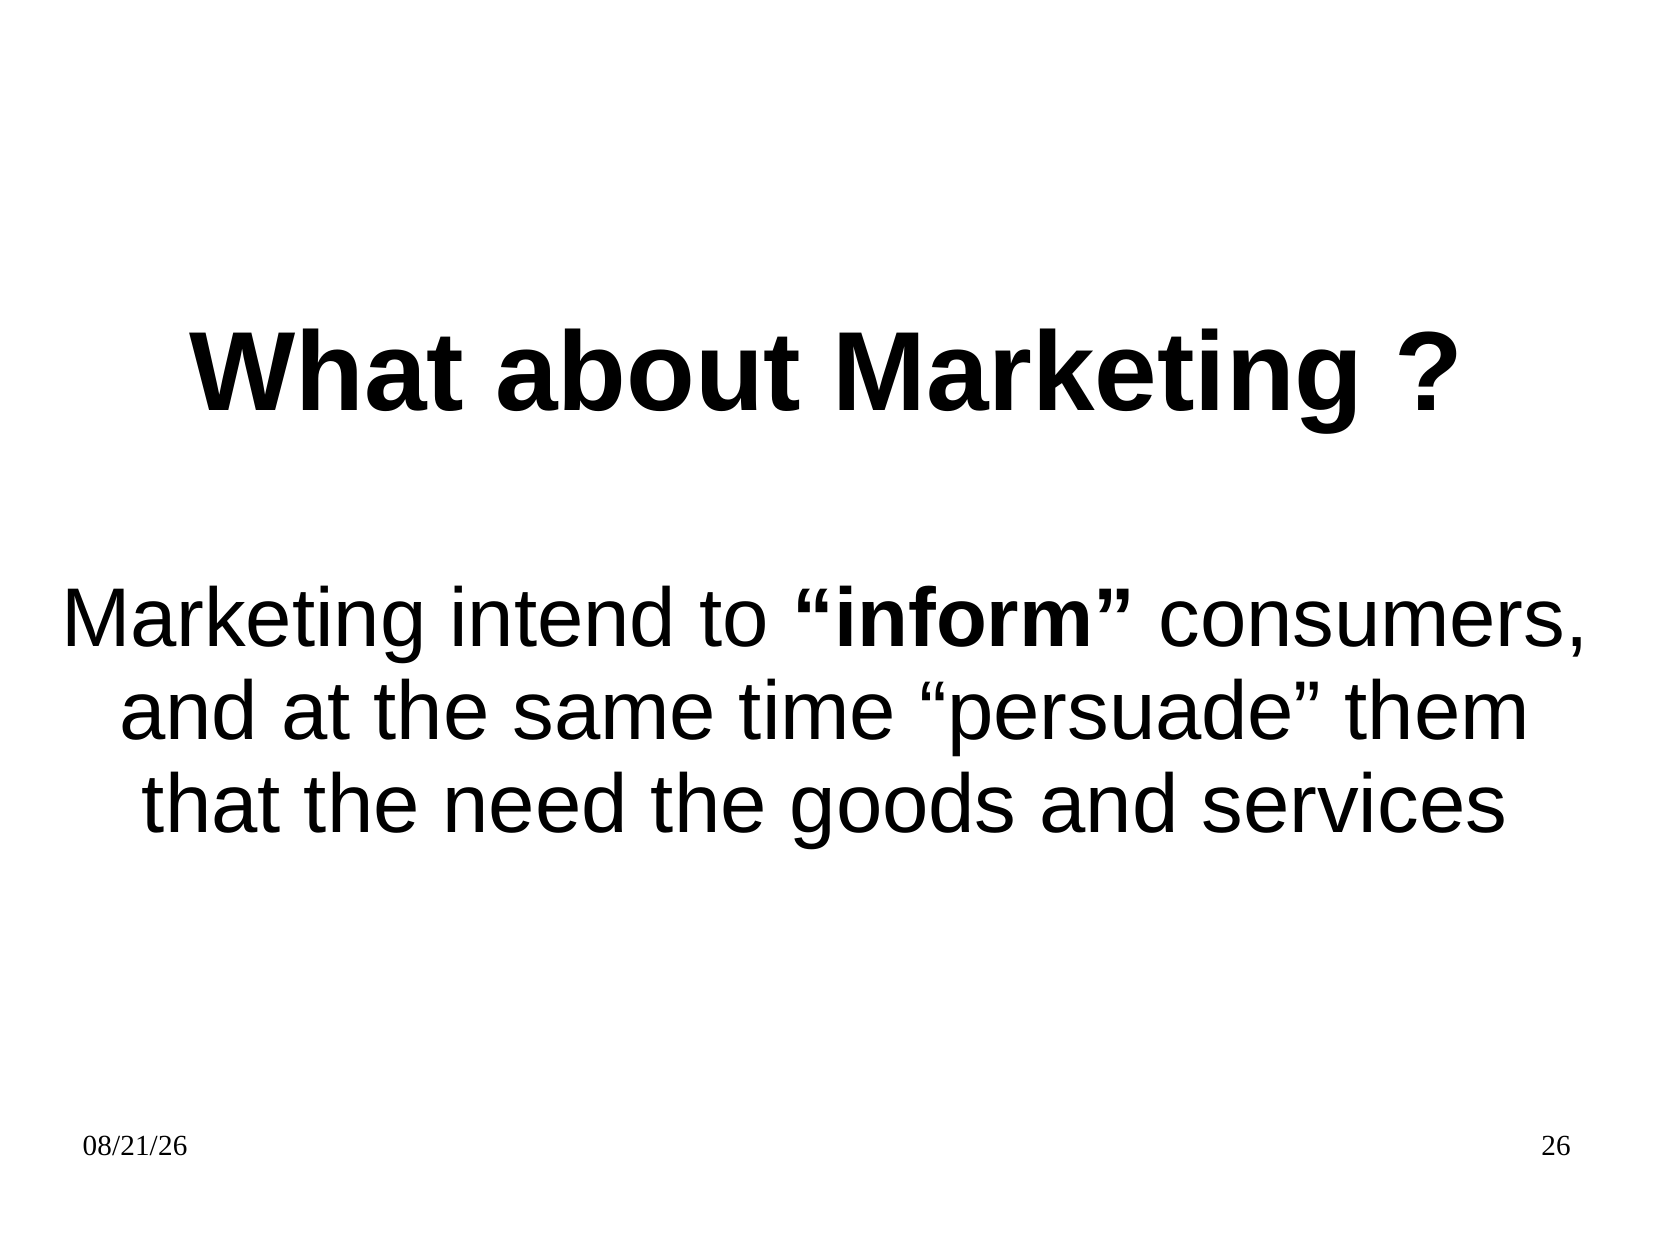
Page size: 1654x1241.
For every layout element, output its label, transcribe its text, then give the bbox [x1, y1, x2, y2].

subtitle Marketing intend to “inform” consumers, and at the same time “persuade” them that the need the goods and services [37, 571, 1613, 851]
title What about Marketing ? [82, 267, 1571, 476]
